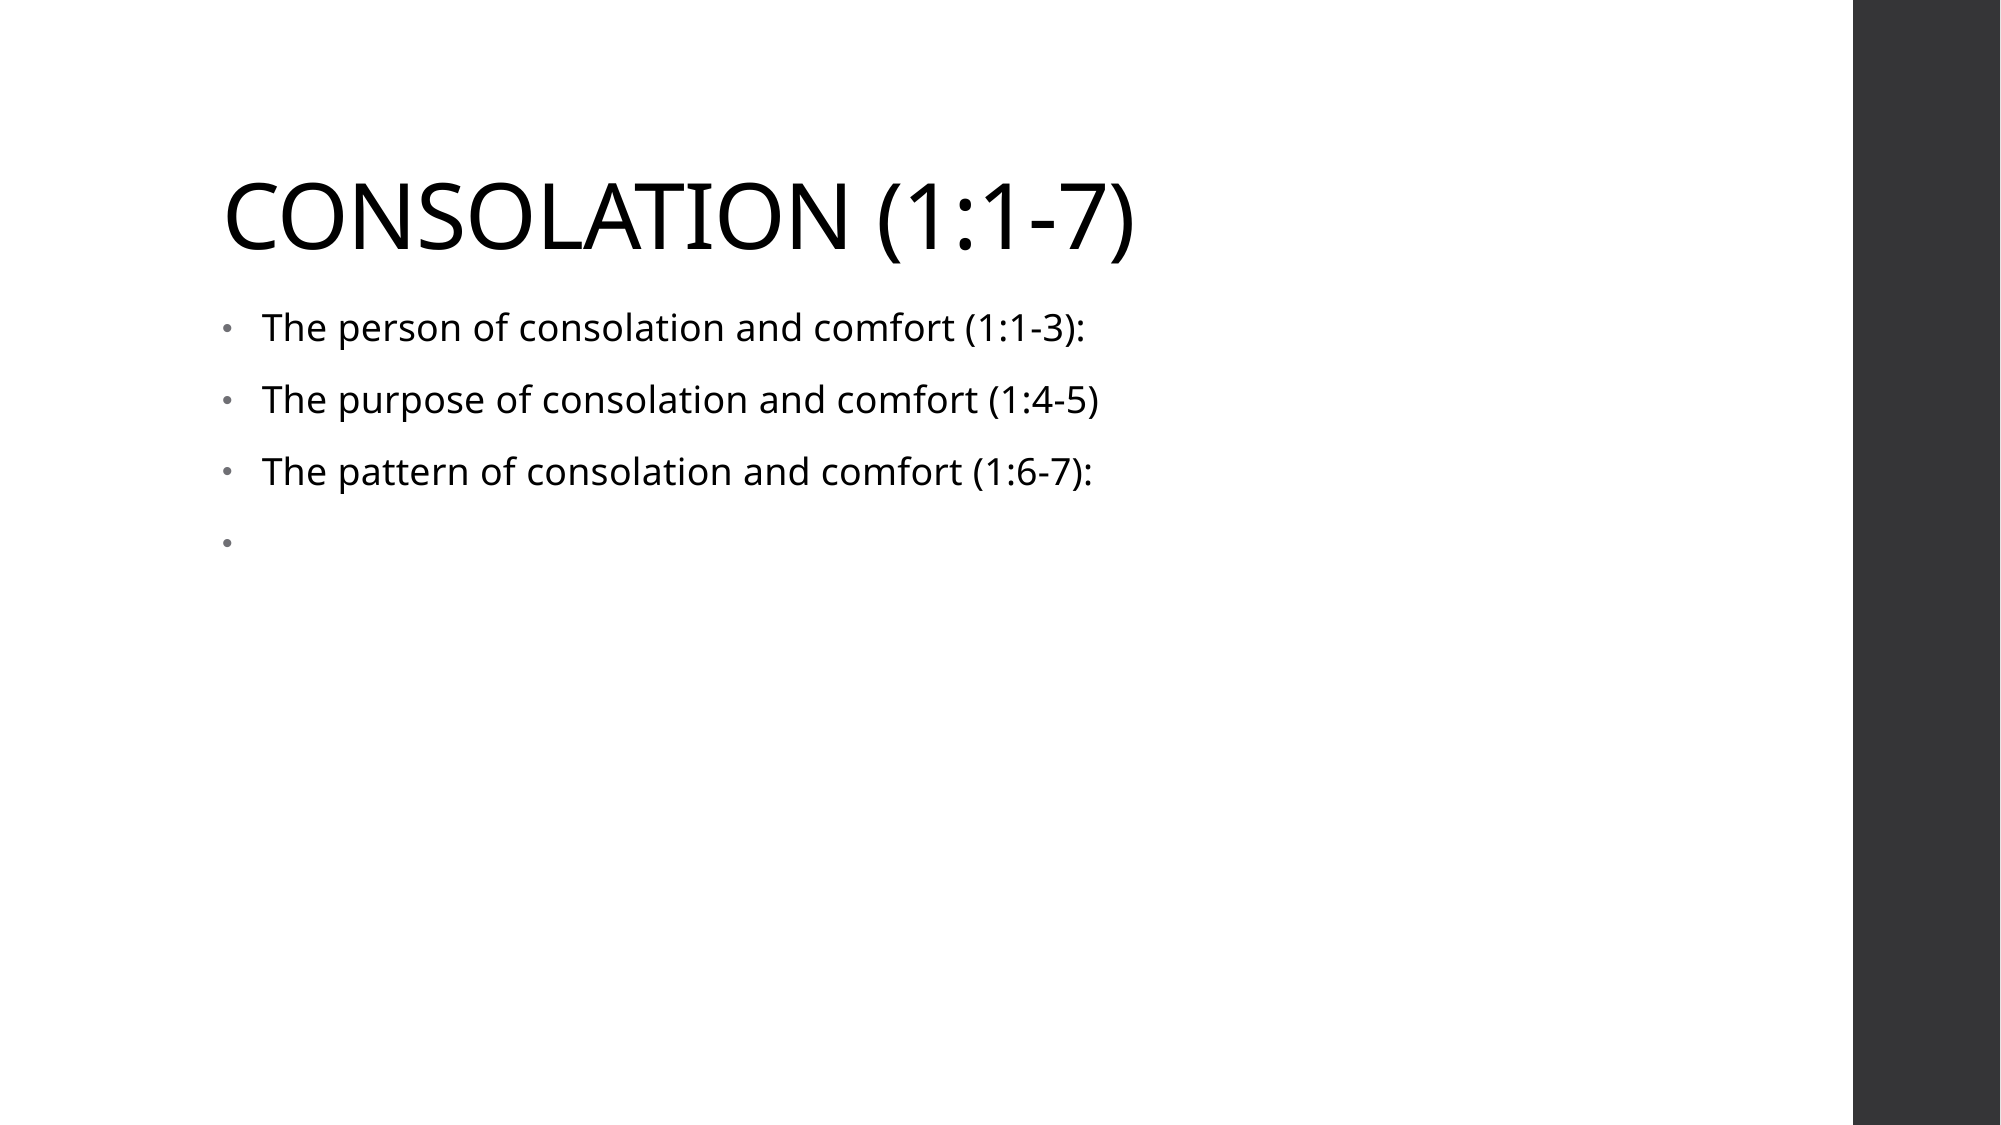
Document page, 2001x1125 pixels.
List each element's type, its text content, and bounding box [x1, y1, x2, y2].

list The person of consolation and comfort (1:1-3): The purpose of consolation and comfort (1:4-5) The pattern of consolation and comfort (1:6-7): [206, 299, 1617, 1014]
title CONSOLATION (1:1-7) [206, 60, 1797, 278]
